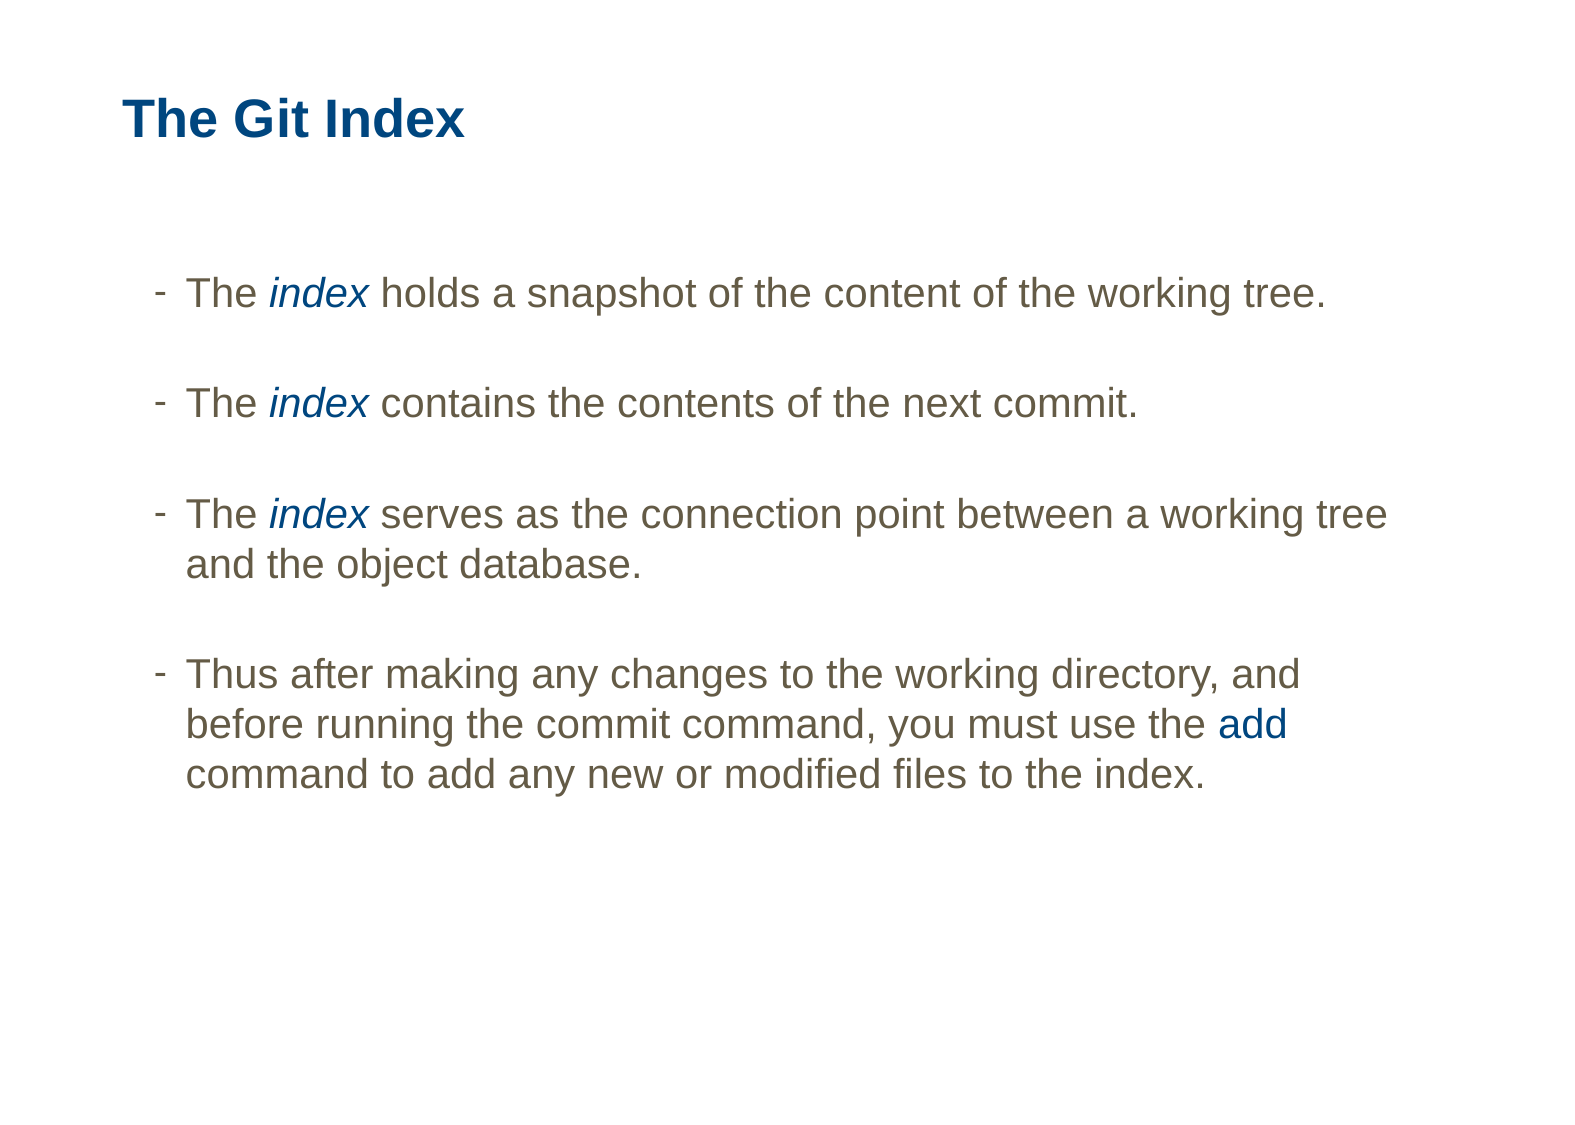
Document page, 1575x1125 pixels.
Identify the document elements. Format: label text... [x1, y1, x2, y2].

title The Git Index [122, 76, 1541, 157]
list The index holds a snapshot of the content of the working tree. The index contains the contents of the next commit. The index serves as the connection point between a working tree and the object database. Thus after making any changes to the working directory, and before running the commit command, you must use the add command to add any new or modified files to the index. [122, 265, 1398, 941]
